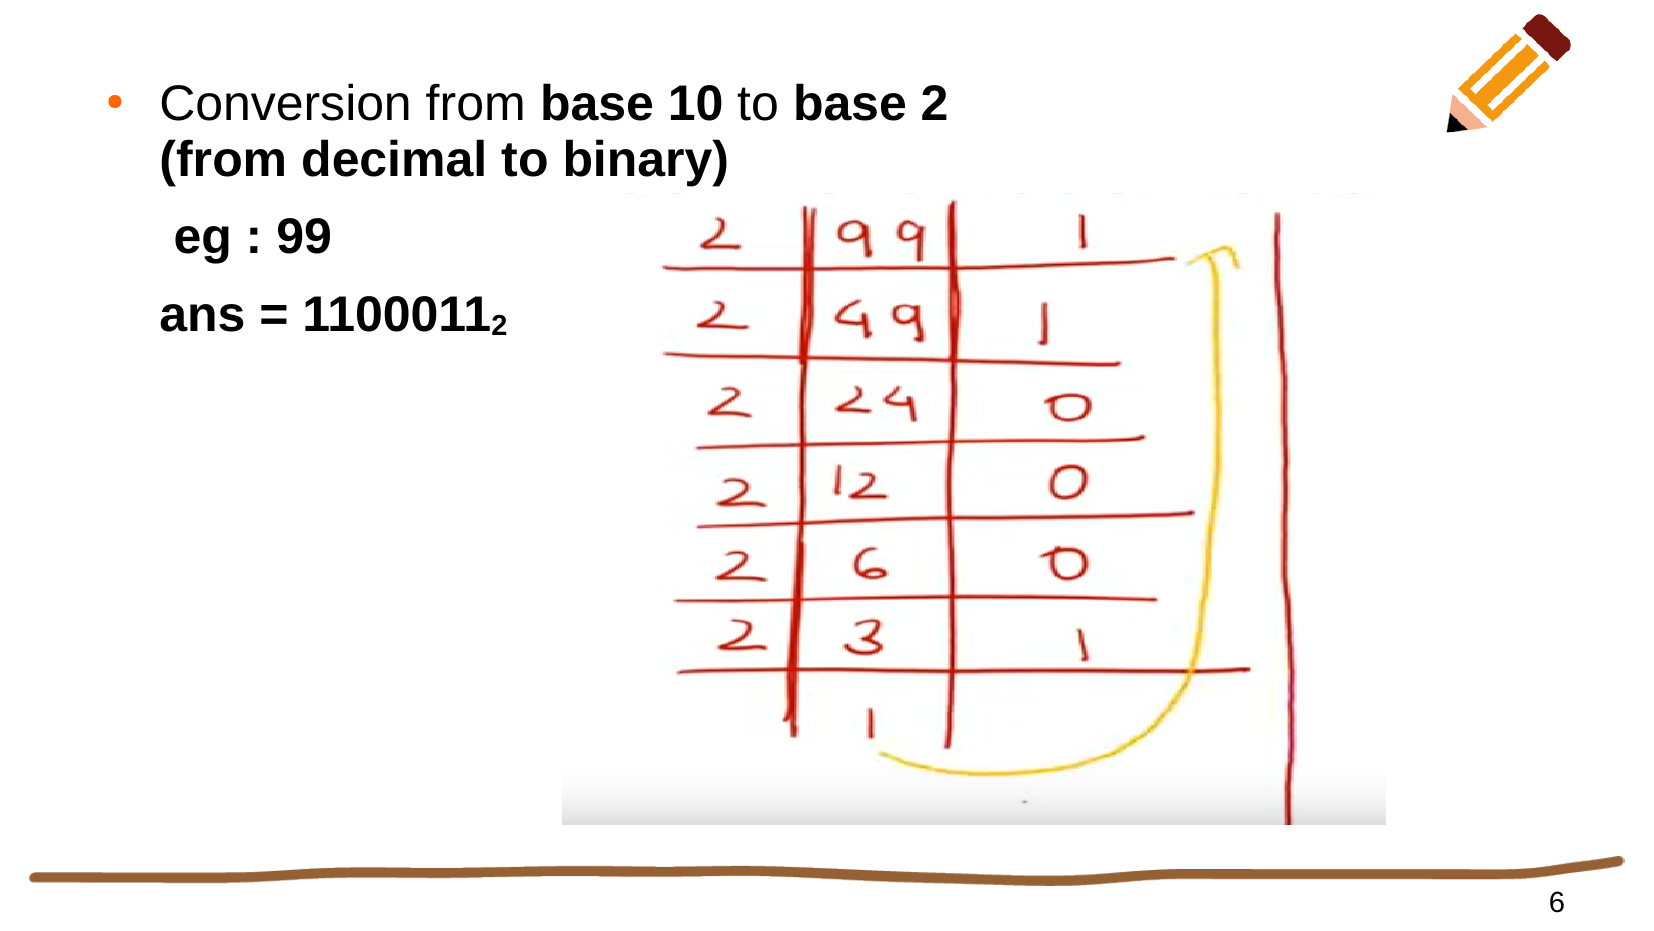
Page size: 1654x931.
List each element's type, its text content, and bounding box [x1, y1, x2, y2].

list Conversion from base 10 to base 2 (from decimal to binary) eg : 99 ans = 11000112 [88, 75, 1426, 857]
picture [29, 856, 1625, 886]
picture [562, 193, 1386, 826]
picture [1446, 14, 1571, 133]
